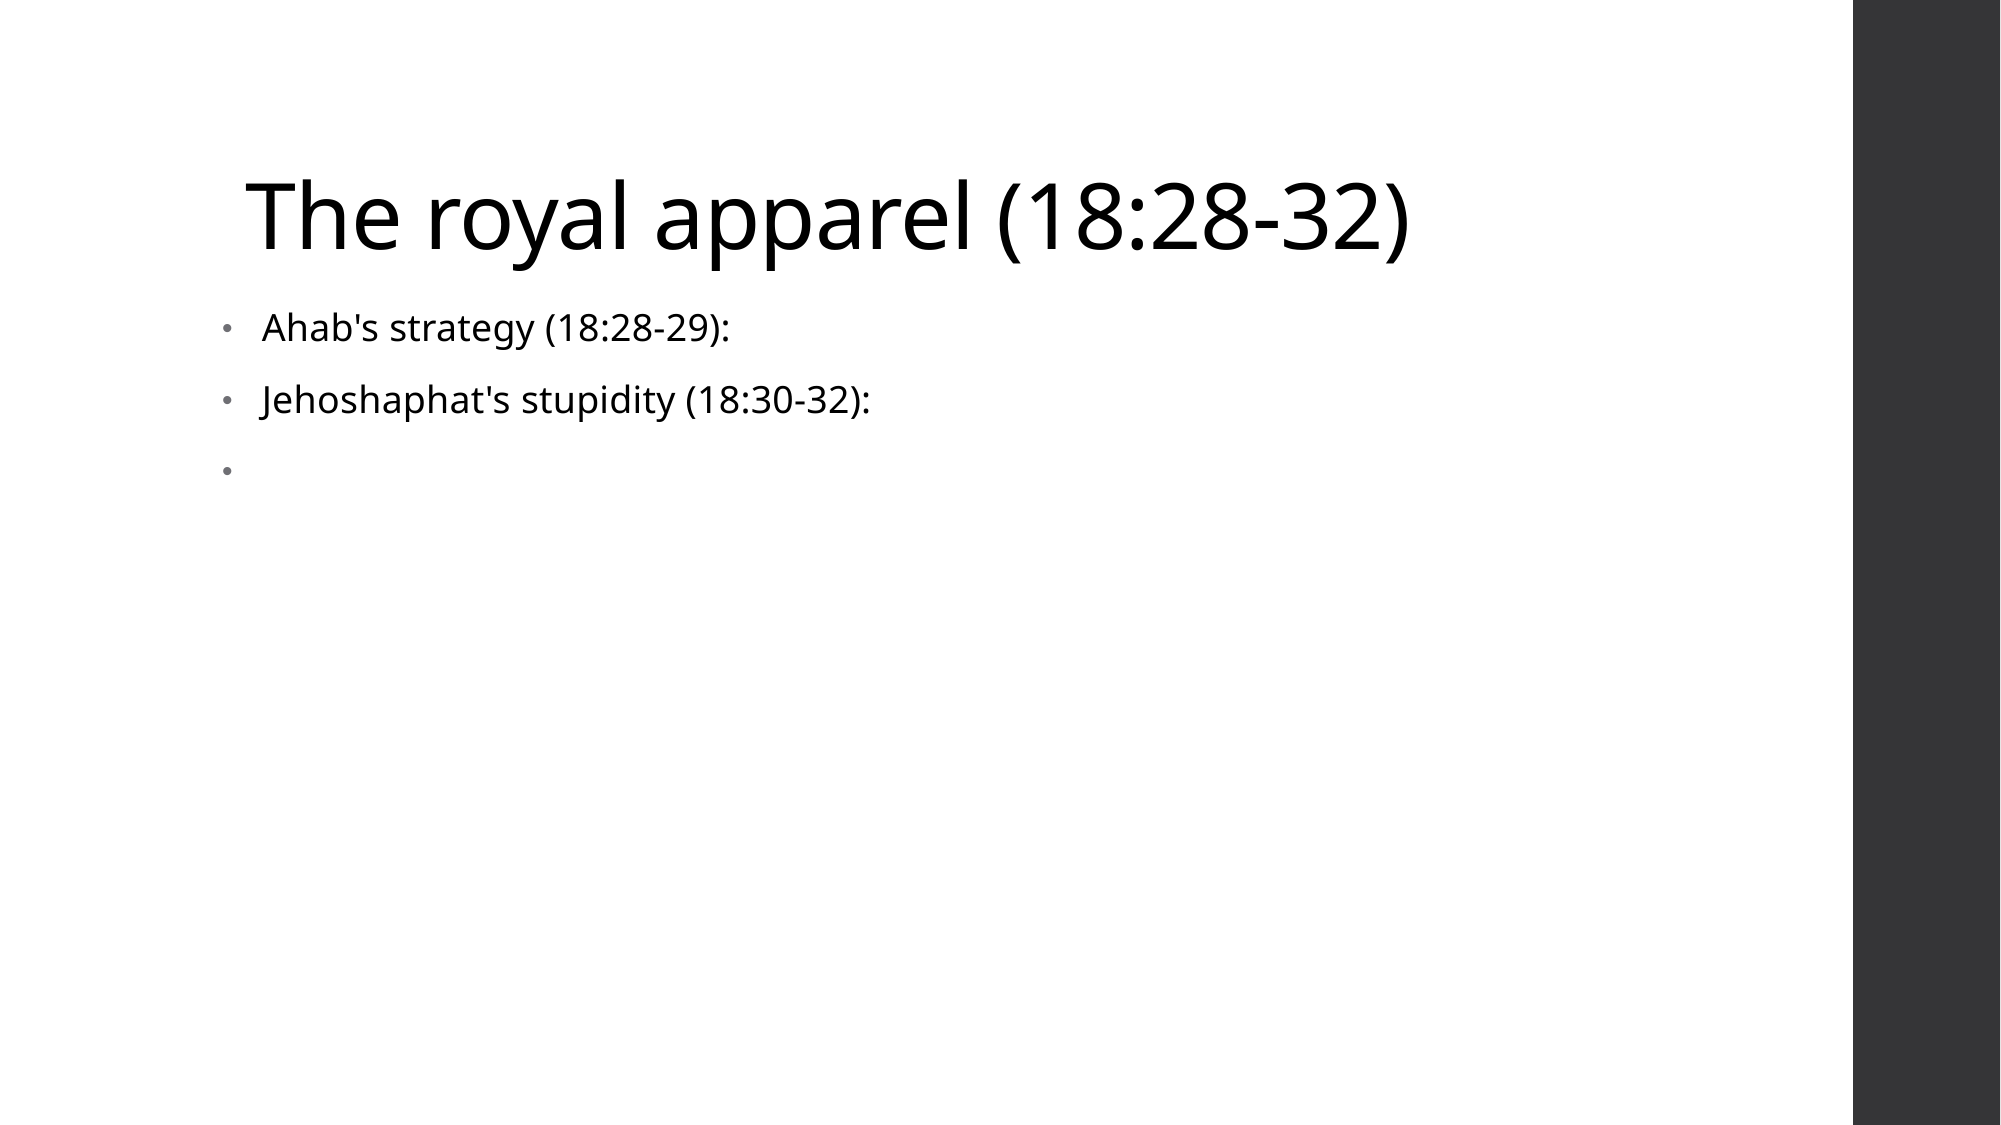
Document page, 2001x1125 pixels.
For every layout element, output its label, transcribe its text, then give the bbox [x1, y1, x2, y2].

list Ahab's strategy (18:28-29): Jehoshaphat's stupidity (18:30-32): [206, 299, 1617, 1014]
title The royal apparel (18:28-32) [206, 60, 1797, 278]
